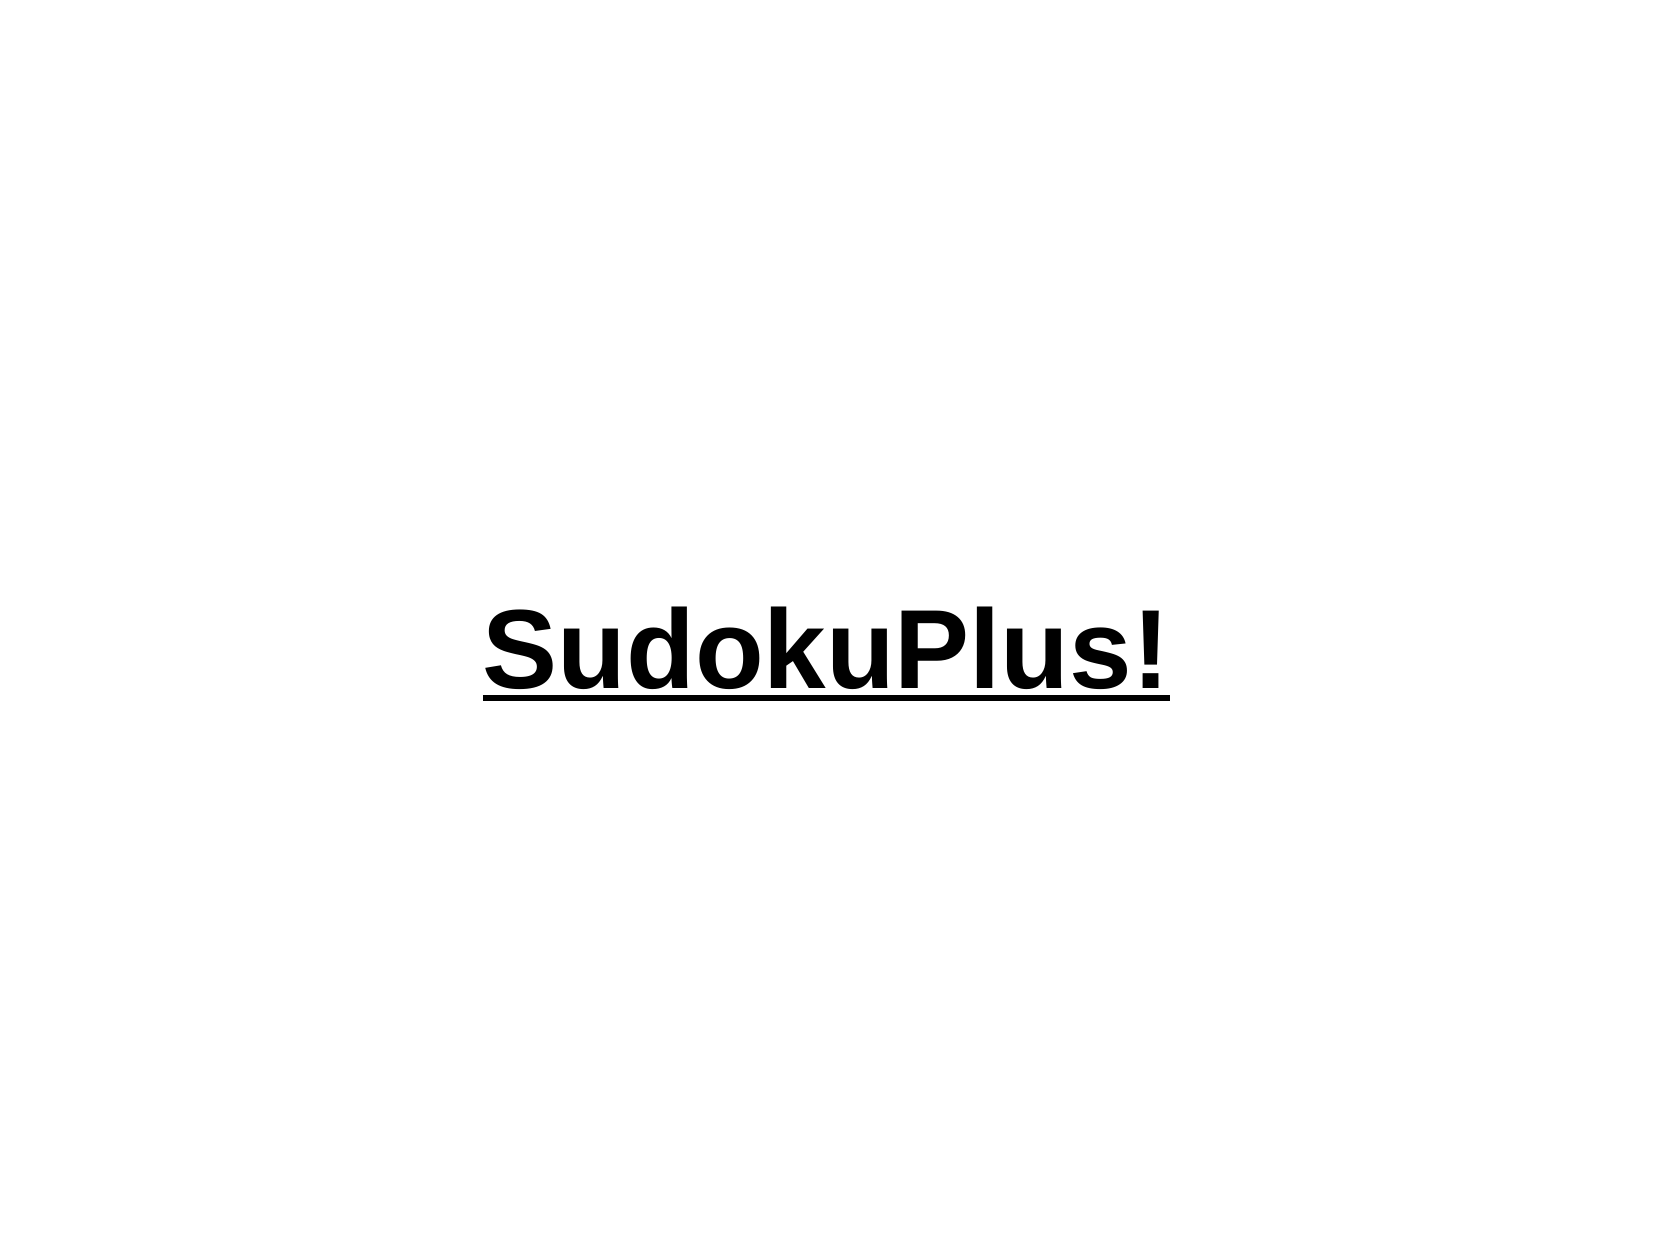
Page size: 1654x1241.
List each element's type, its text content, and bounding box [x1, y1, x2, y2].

subtitle SudokuPlus! [82, 290, 1571, 1010]
